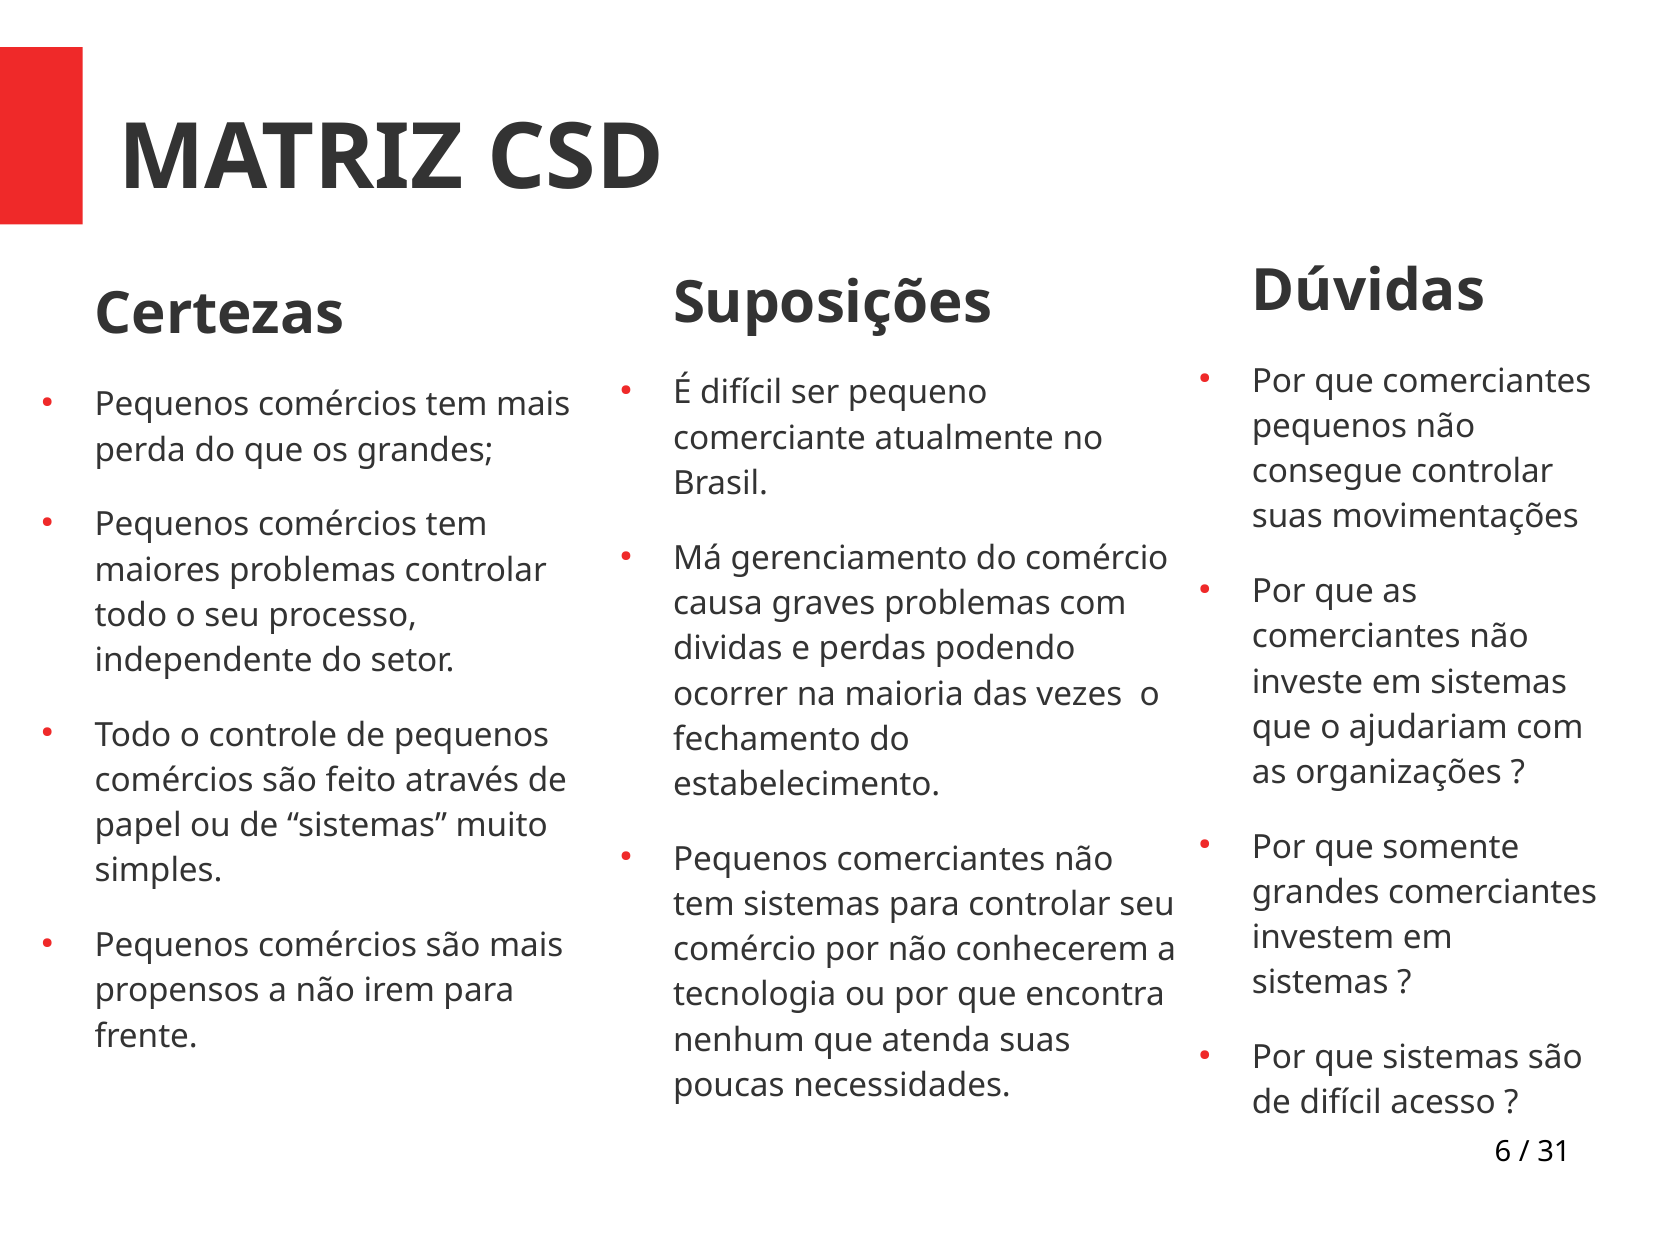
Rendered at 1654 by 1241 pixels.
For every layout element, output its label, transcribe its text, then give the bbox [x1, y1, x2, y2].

title MATRIZ CSD [118, 49, 1571, 257]
list Suposições É difícil ser pequeno comerciante atualmente no Brasil. Má gerenciamento do comércio causa graves problemas com dividas e perdas podendo ocorrer na maioria das vezes o fechamento do estabelecimento. Pequenos comerciantes não tem sistemas para controlar seu comércio por não conhecerem a tecnologia ou por que encontra nenhum que atenda suas poucas necessidades. [602, 259, 1181, 650]
list Certezas Pequenos comércios tem mais perda do que os grandes; Pequenos comércios tem maiores problemas controlar todo o seu processo, independente do setor. Todo o controle de pequenos comércios são feito através de papel ou de “sistemas” muito simples. Pequenos comércios são mais propensos a não irem para frente. [23, 271, 603, 662]
list Dúvidas Por que comerciantes pequenos não consegue controlar suas movimentações Por que as comerciantes não investe em sistemas que o ajudariam com as organizações ? Por que somente grandes comerciantes investem em sistemas ? Por que sistemas são de difícil acesso ? [1181, 248, 1619, 969]
